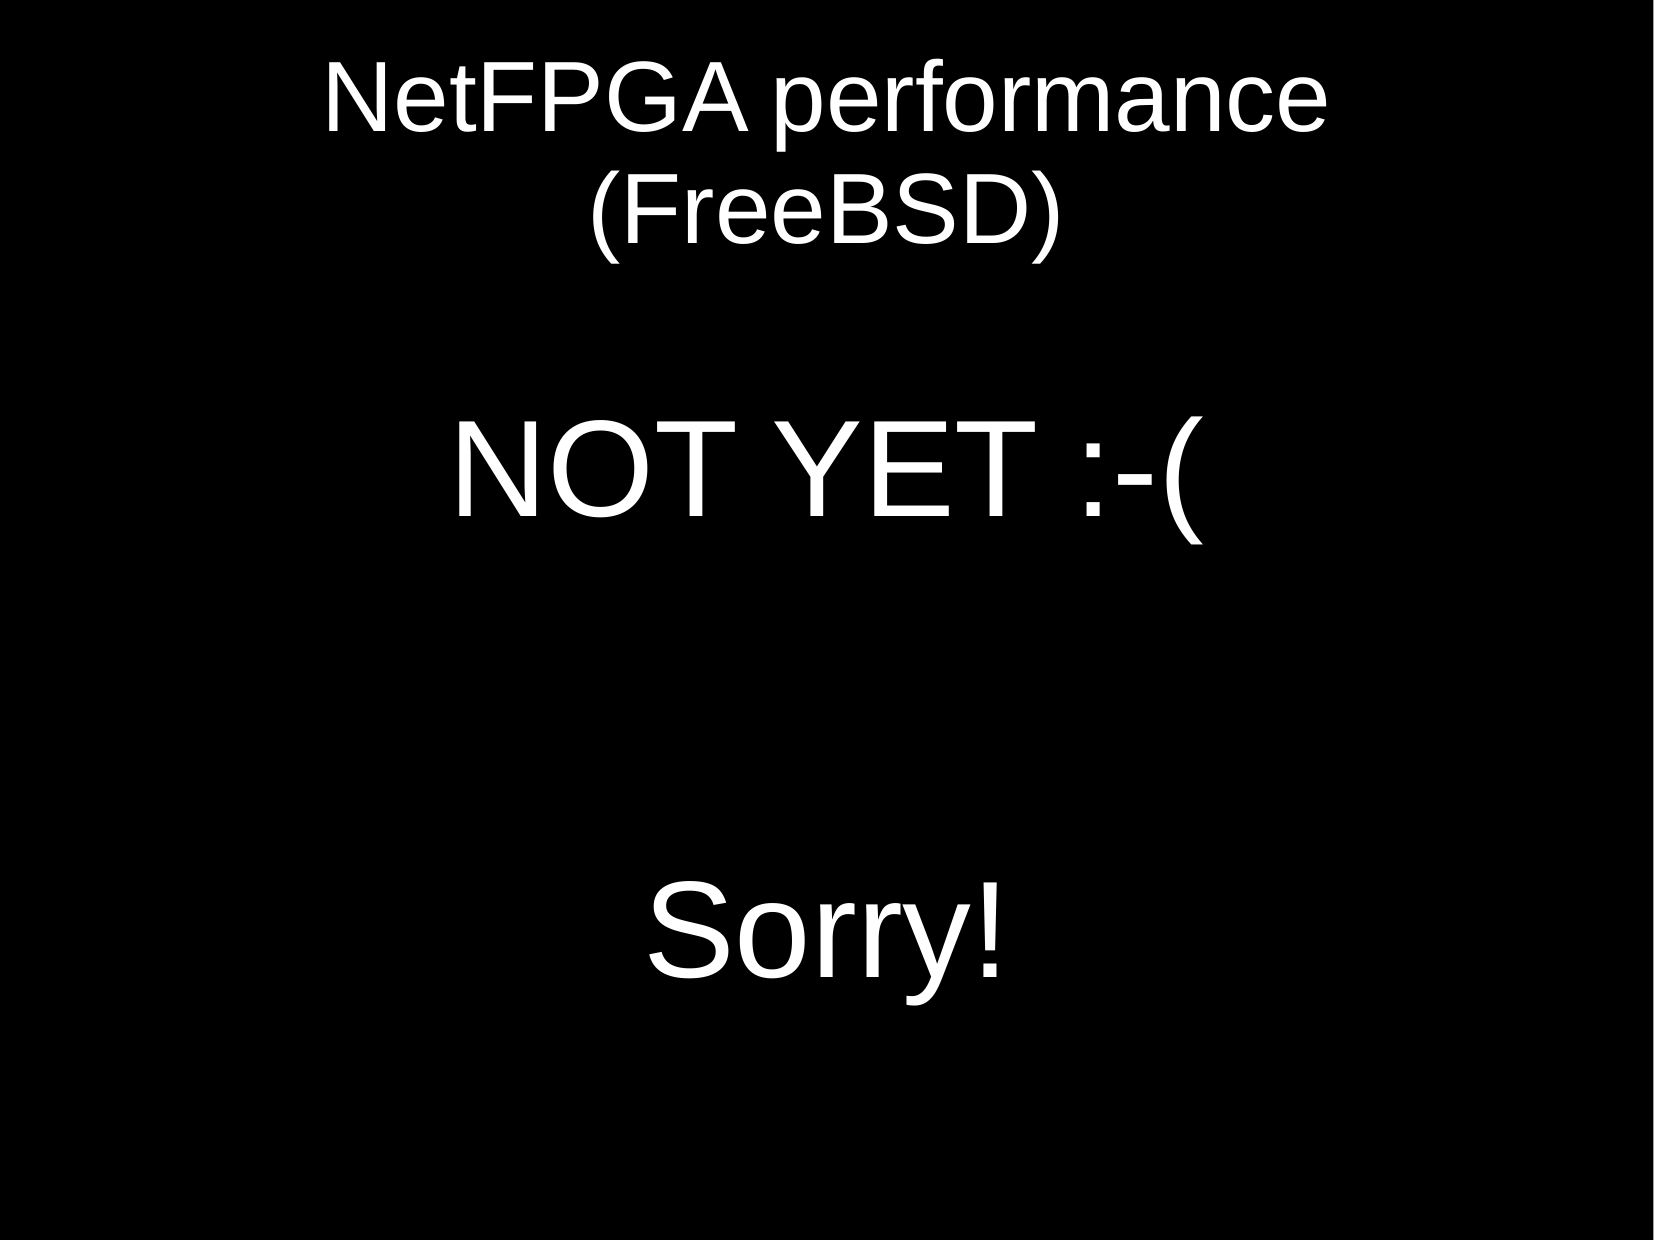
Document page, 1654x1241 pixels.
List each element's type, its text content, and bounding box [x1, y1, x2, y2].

title NetFPGA performance (FreeBSD) [82, 56, 1571, 250]
subtitle NOT YET :-( Sorry! [82, 297, 1571, 1102]
